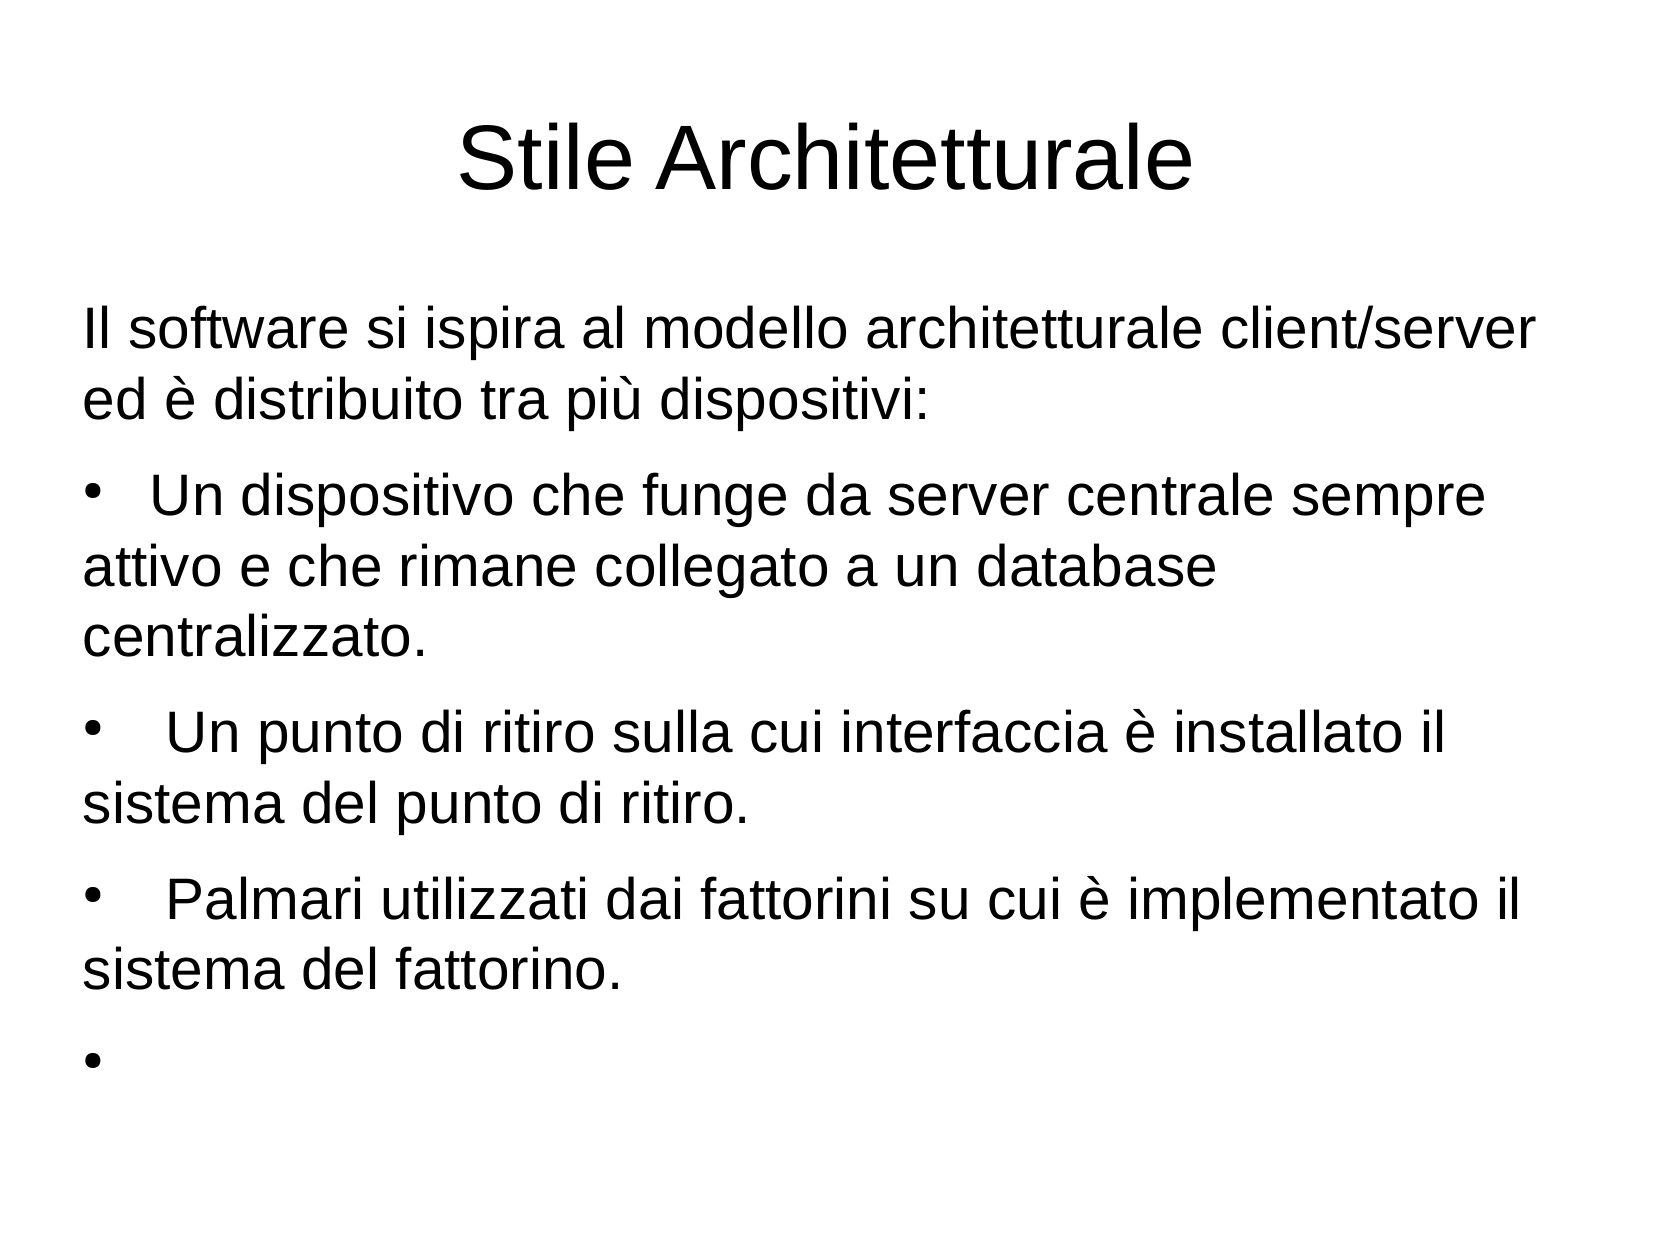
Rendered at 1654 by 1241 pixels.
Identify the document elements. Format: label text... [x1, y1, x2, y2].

title Stile Architetturale [82, 49, 1571, 257]
list Il software si ispira al modello architetturale client/server ed è distribuito tra più dispositivi: Un dispositivo che funge da server centrale sempre attivo e che rimane collegato a un database centralizzato. Un punto di ritiro sulla cui interfaccia è installato il sistema del punto di ritiro. Palmari utilizzati dai fattorini su cui è implementato il sistema del fattorino. [82, 290, 1571, 1010]
